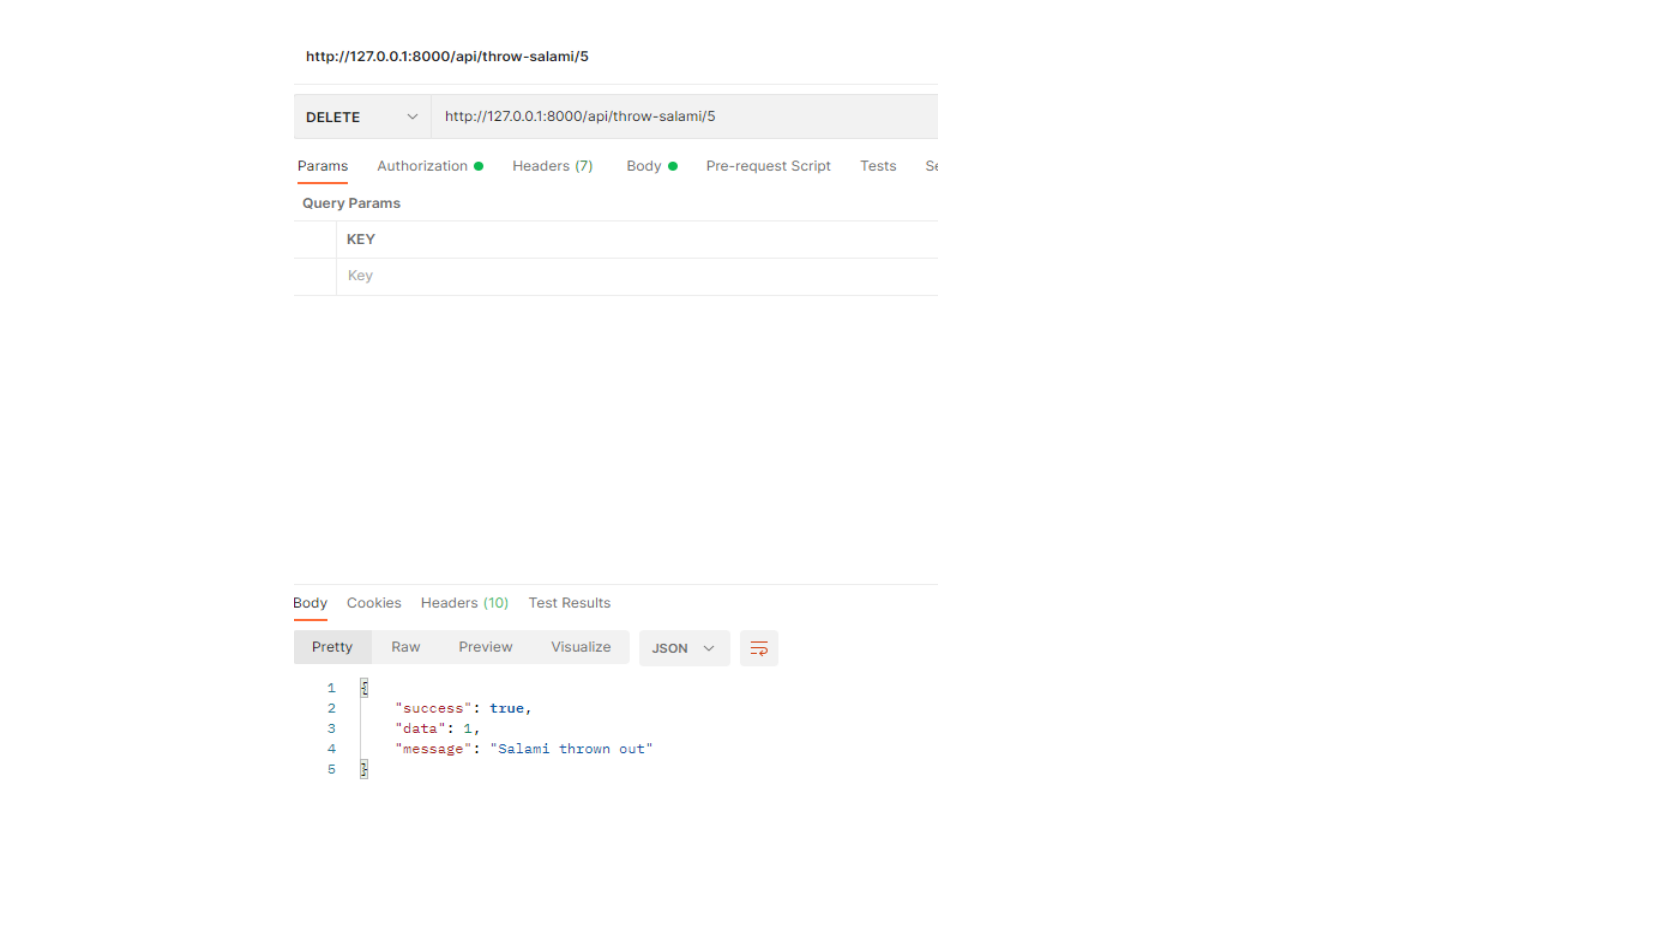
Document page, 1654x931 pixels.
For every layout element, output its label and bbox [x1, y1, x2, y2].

picture [294, 33, 938, 909]
